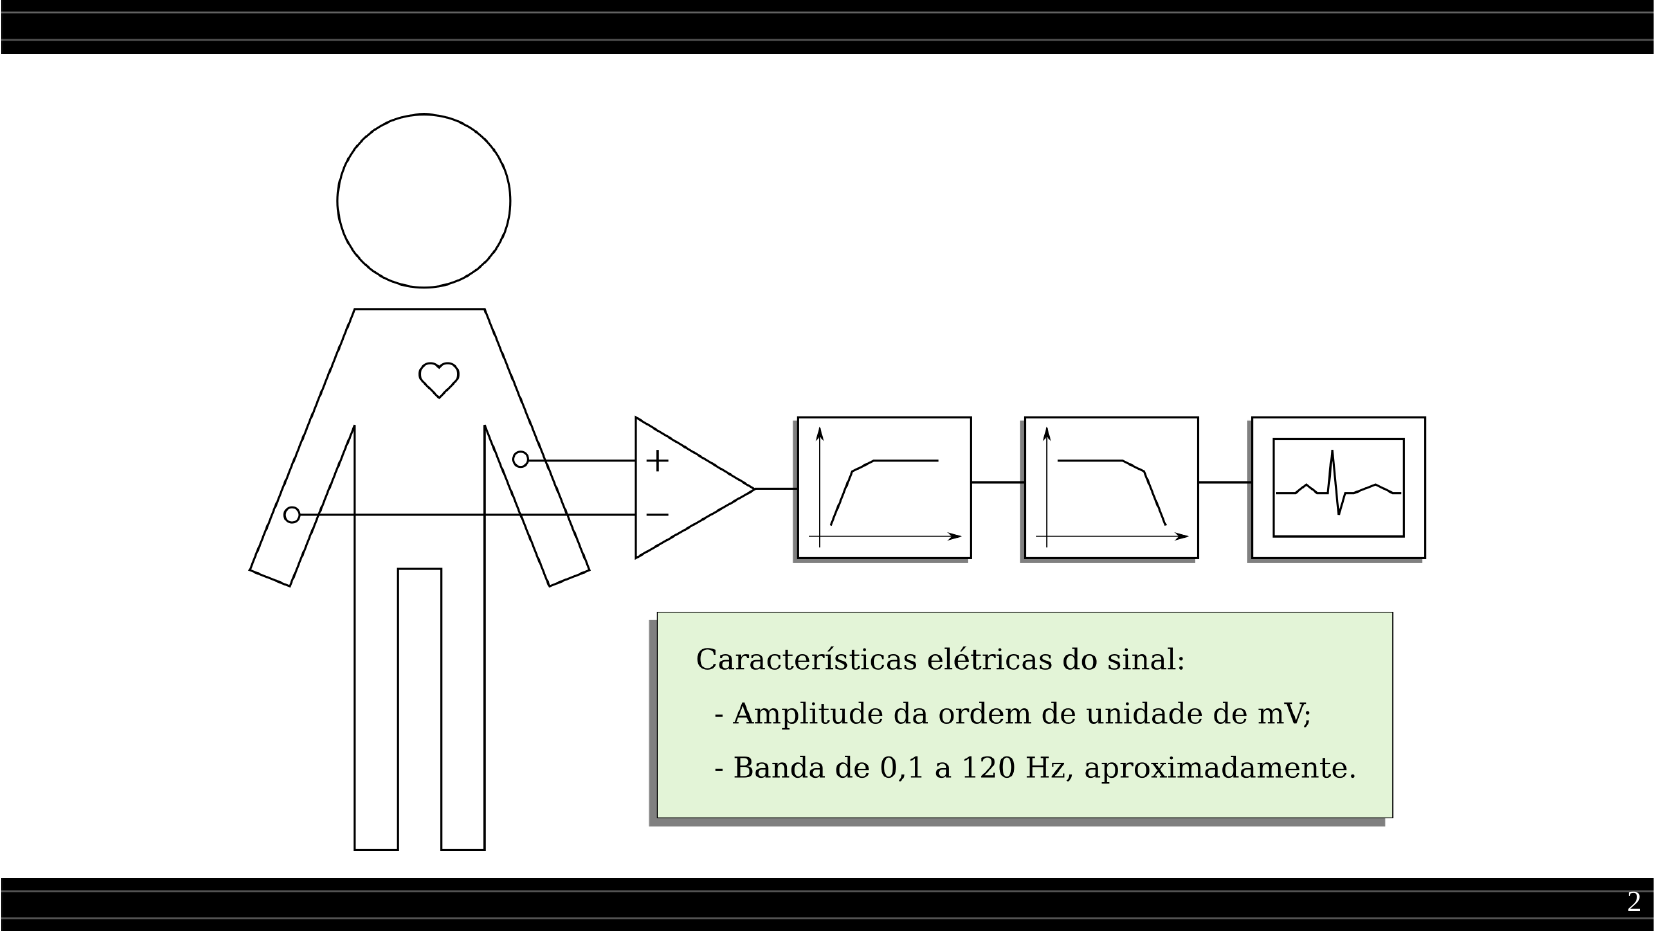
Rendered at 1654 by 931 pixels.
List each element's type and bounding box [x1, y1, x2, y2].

picture [248, 113, 1466, 851]
picture [1, 878, 1654, 931]
picture [1, 0, 1654, 54]
